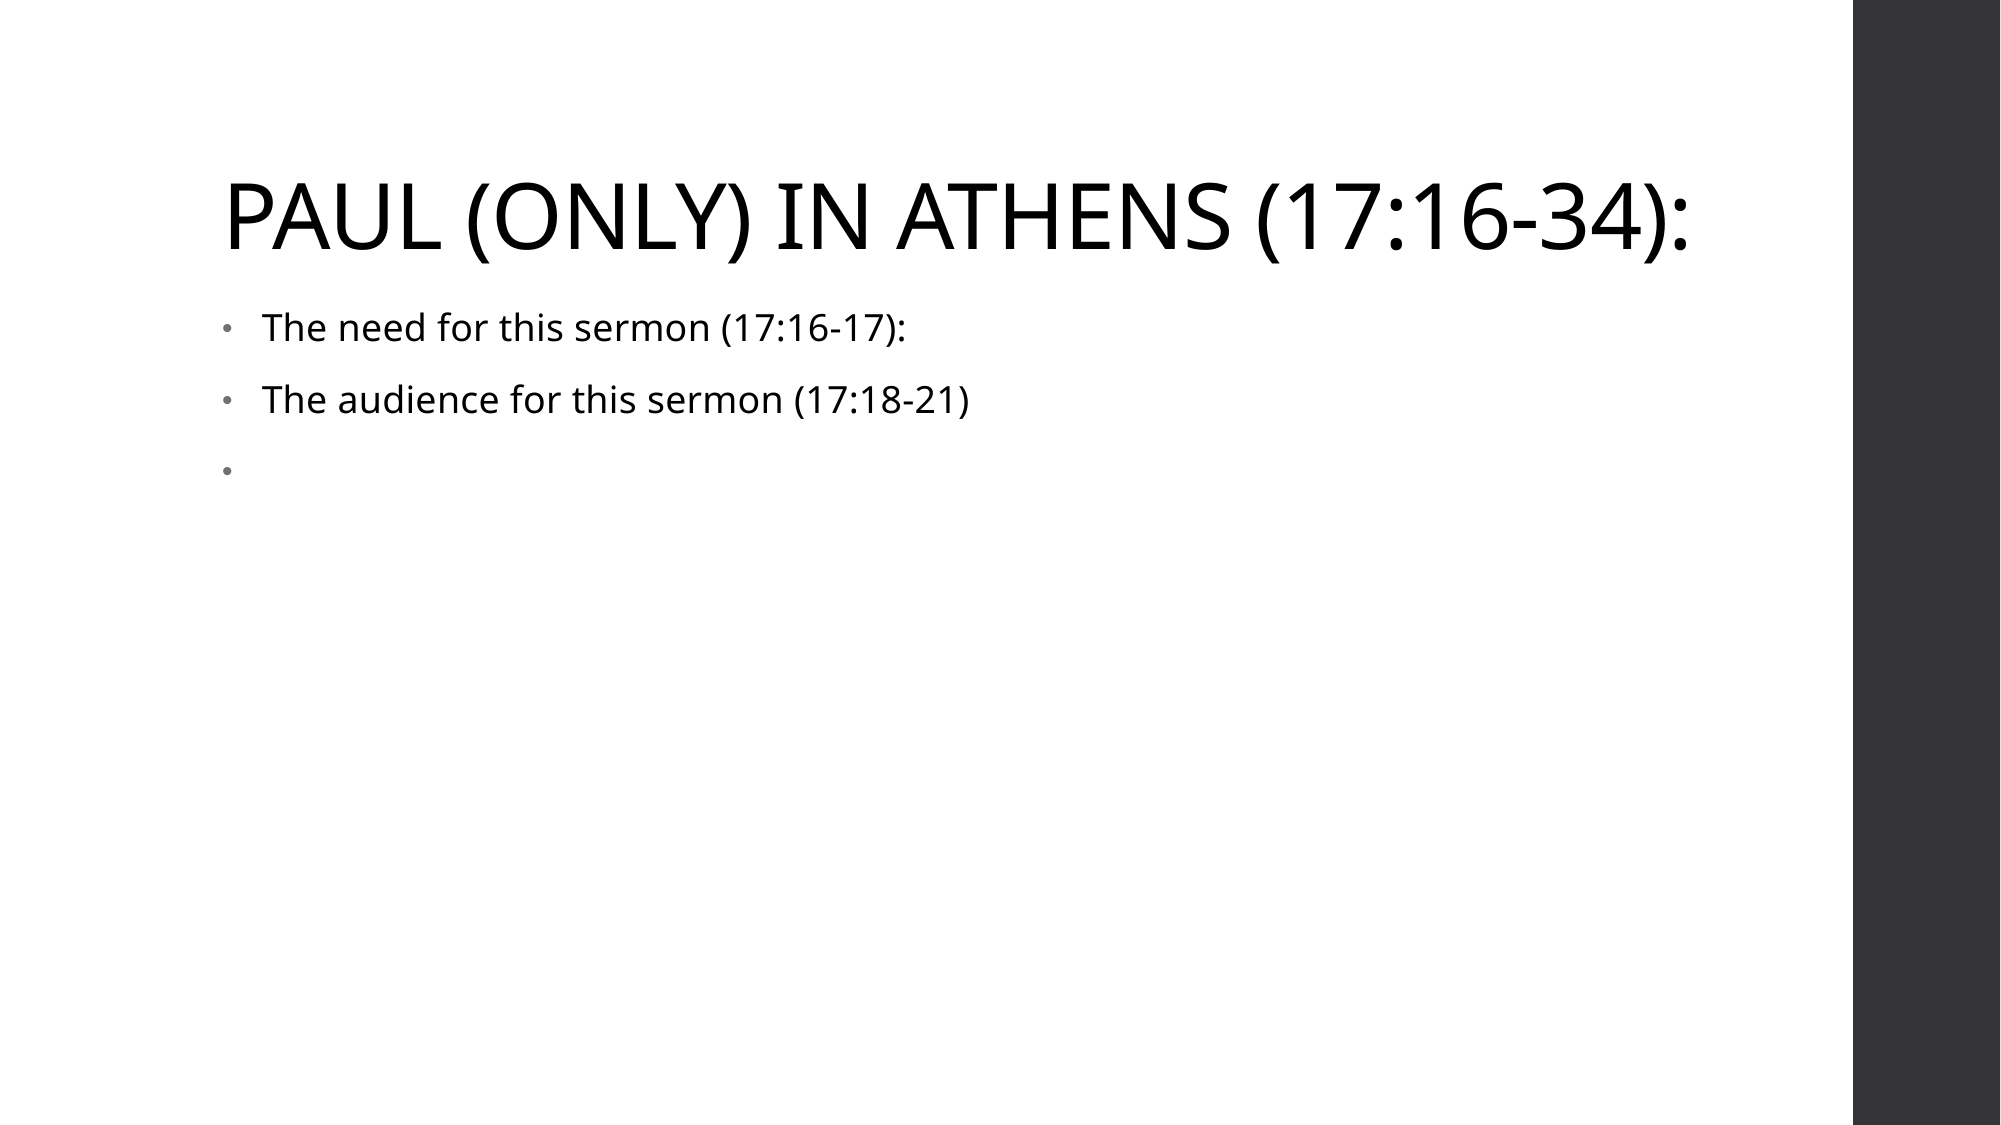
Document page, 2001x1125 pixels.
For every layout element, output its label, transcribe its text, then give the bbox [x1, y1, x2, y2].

title PAUL (ONLY) IN ATHENS (17:16-34): [206, 60, 1797, 278]
list The need for this sermon (17:16-17): The audience for this sermon (17:18-21) [206, 299, 1617, 1014]
